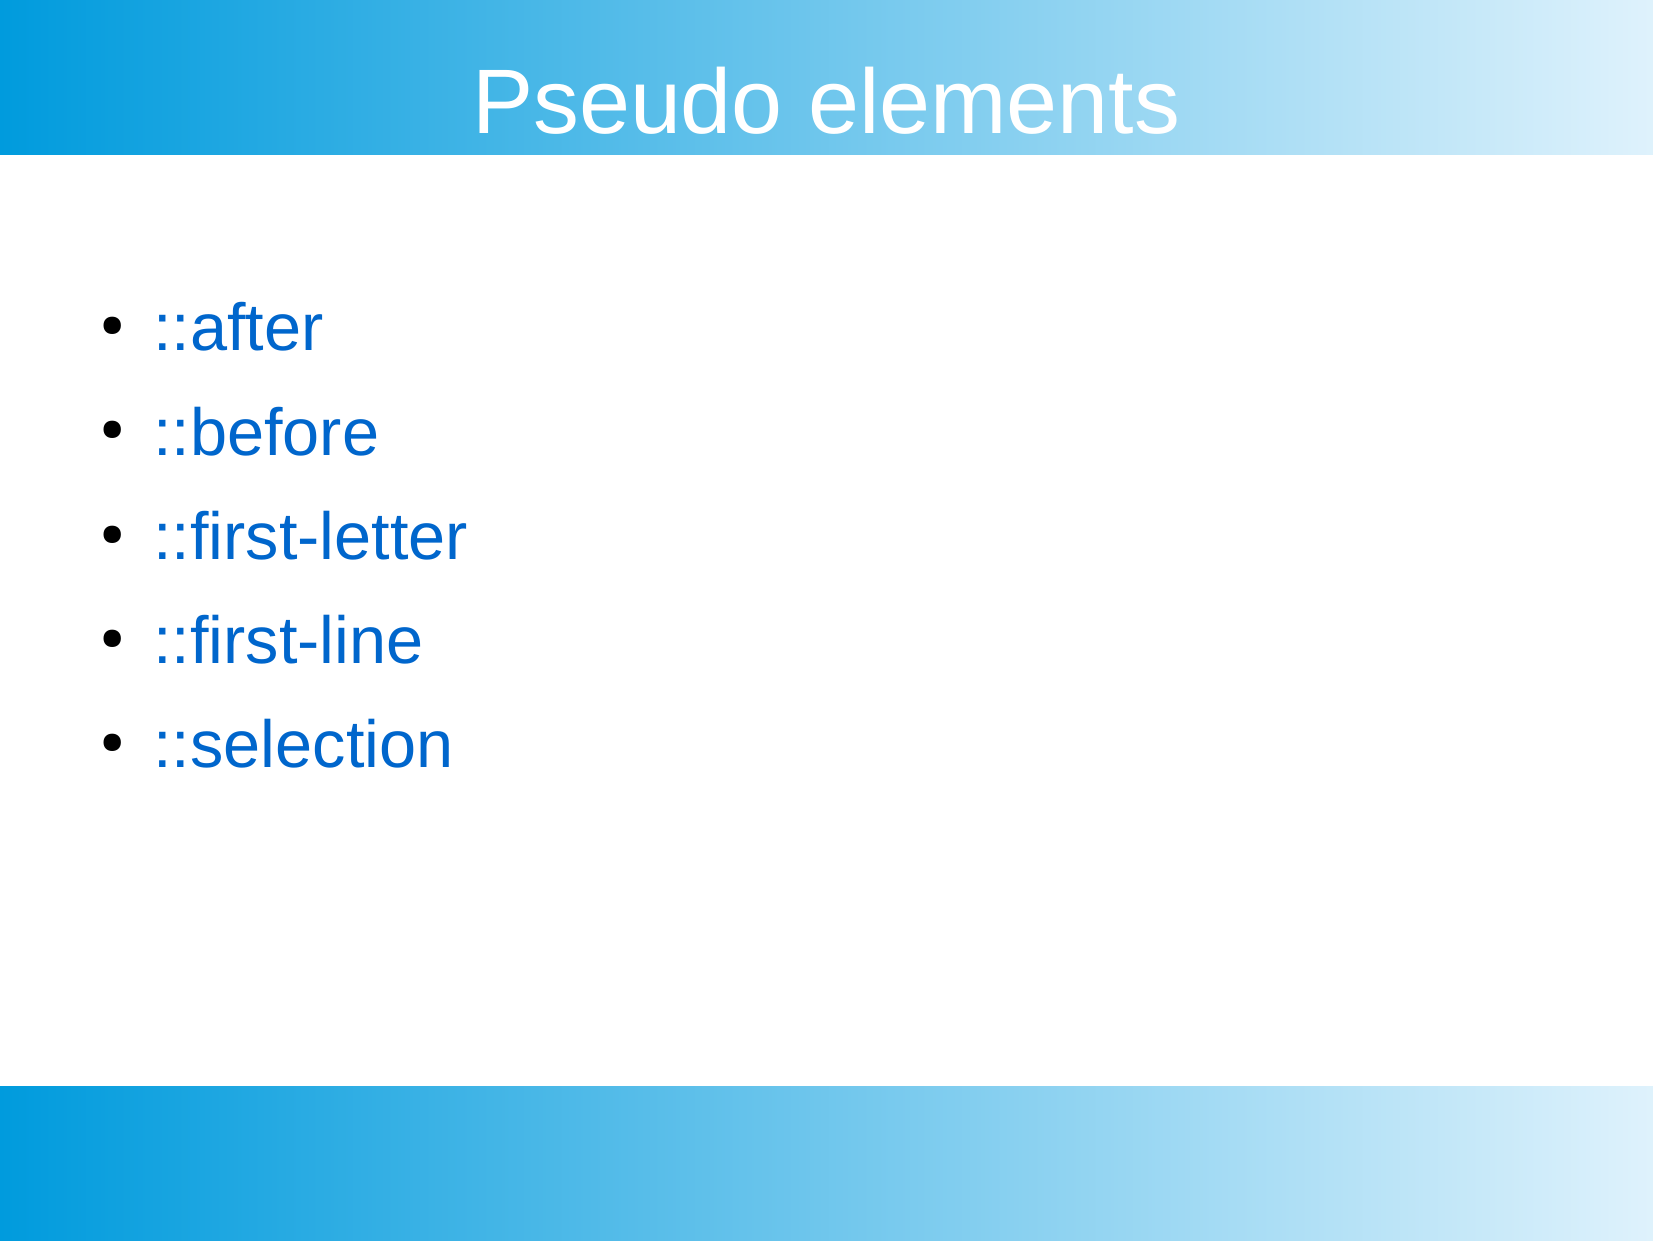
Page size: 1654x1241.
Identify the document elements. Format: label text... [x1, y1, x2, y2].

title Pseudo elements [82, 49, 1571, 155]
list ::after ::before ::first-letter ::first-line ::selection [82, 290, 1571, 1010]
